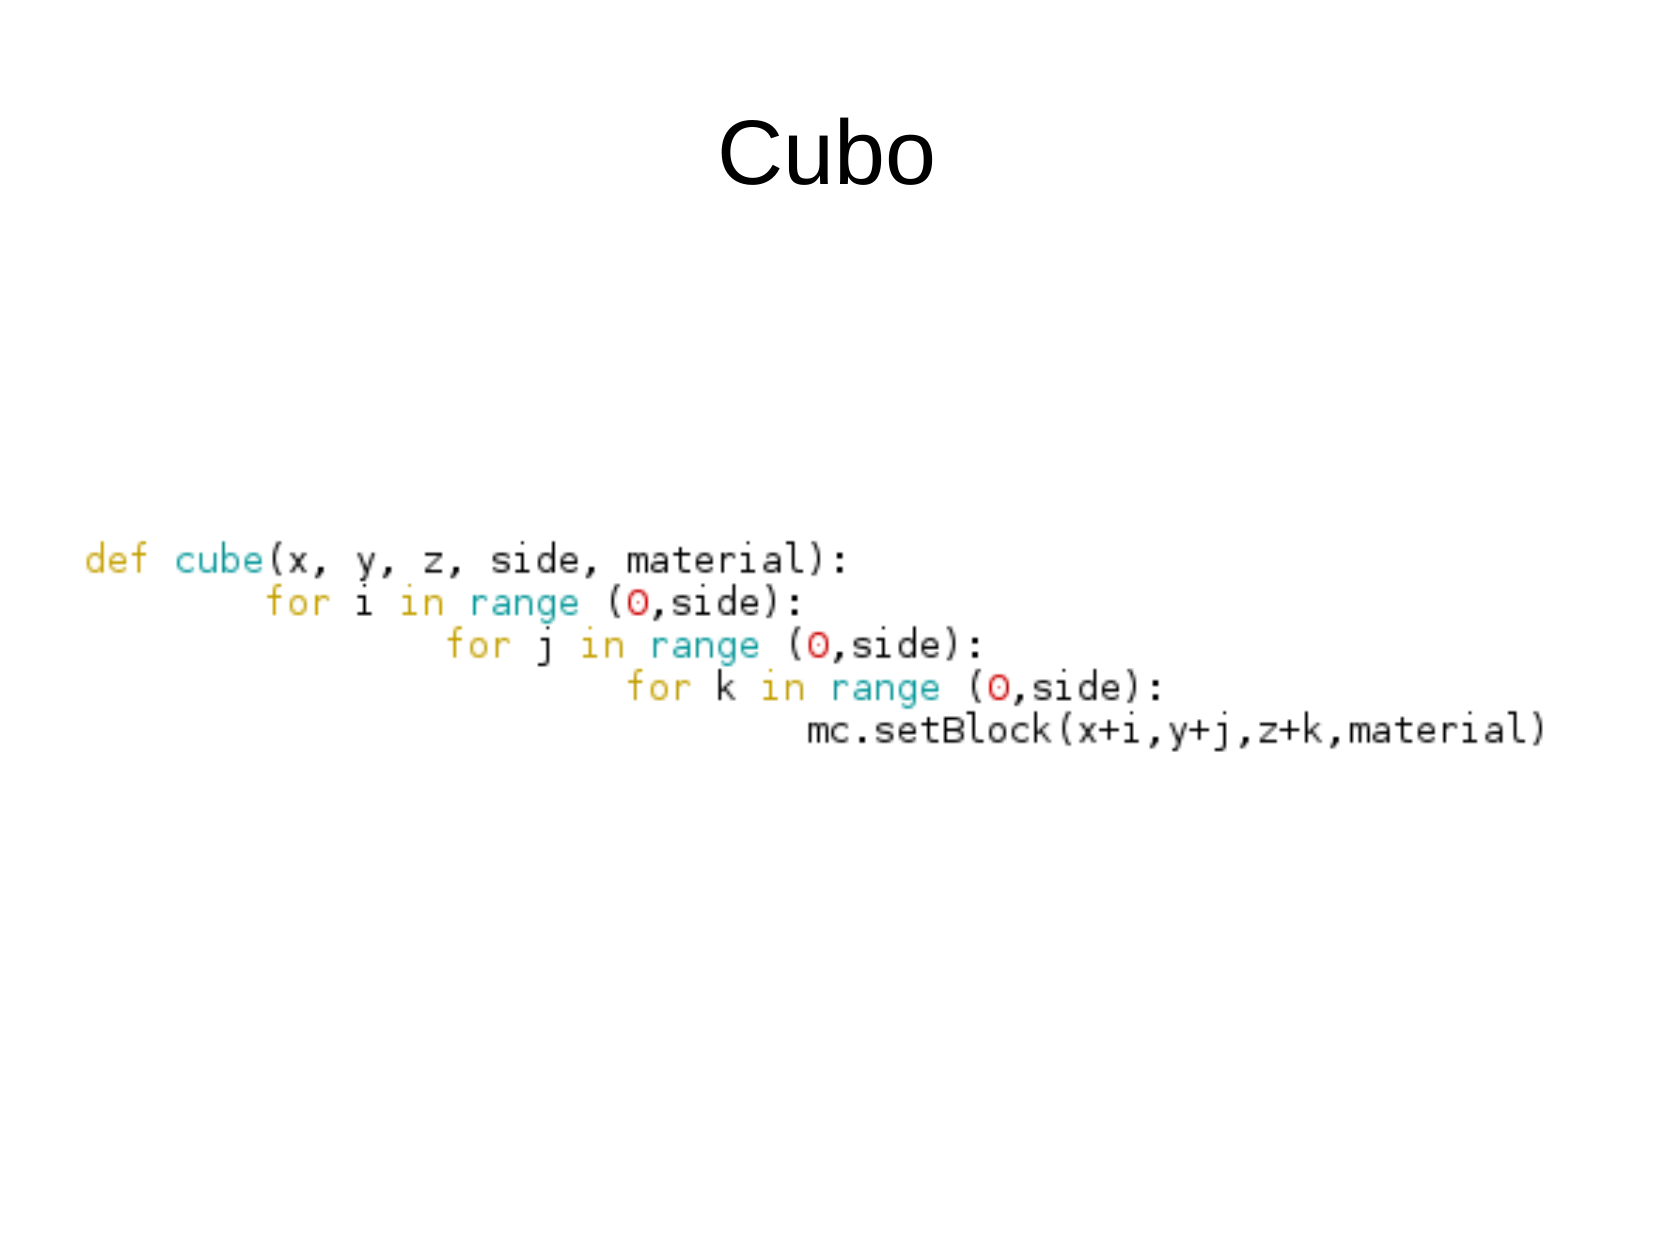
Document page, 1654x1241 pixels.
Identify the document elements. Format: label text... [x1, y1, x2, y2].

title Cubo [82, 49, 1571, 257]
picture [82, 531, 1571, 769]
